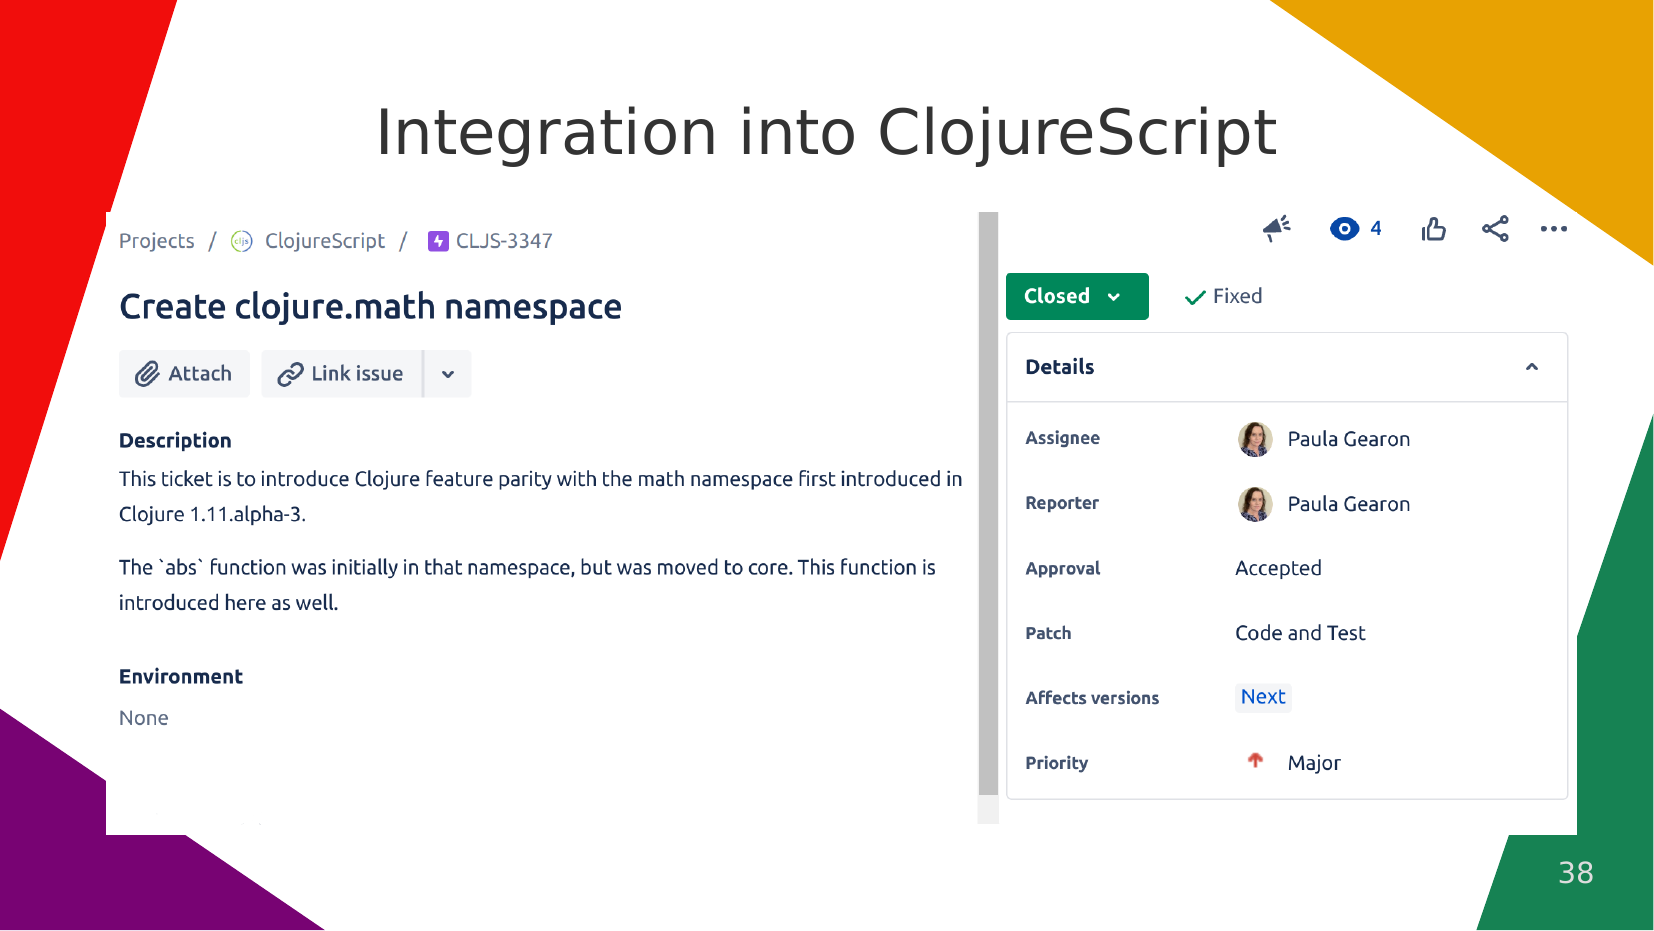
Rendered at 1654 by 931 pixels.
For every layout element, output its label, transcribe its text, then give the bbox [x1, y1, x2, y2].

picture [106, 212, 1577, 835]
title Integration into ClojureScript [118, 59, 1536, 207]
